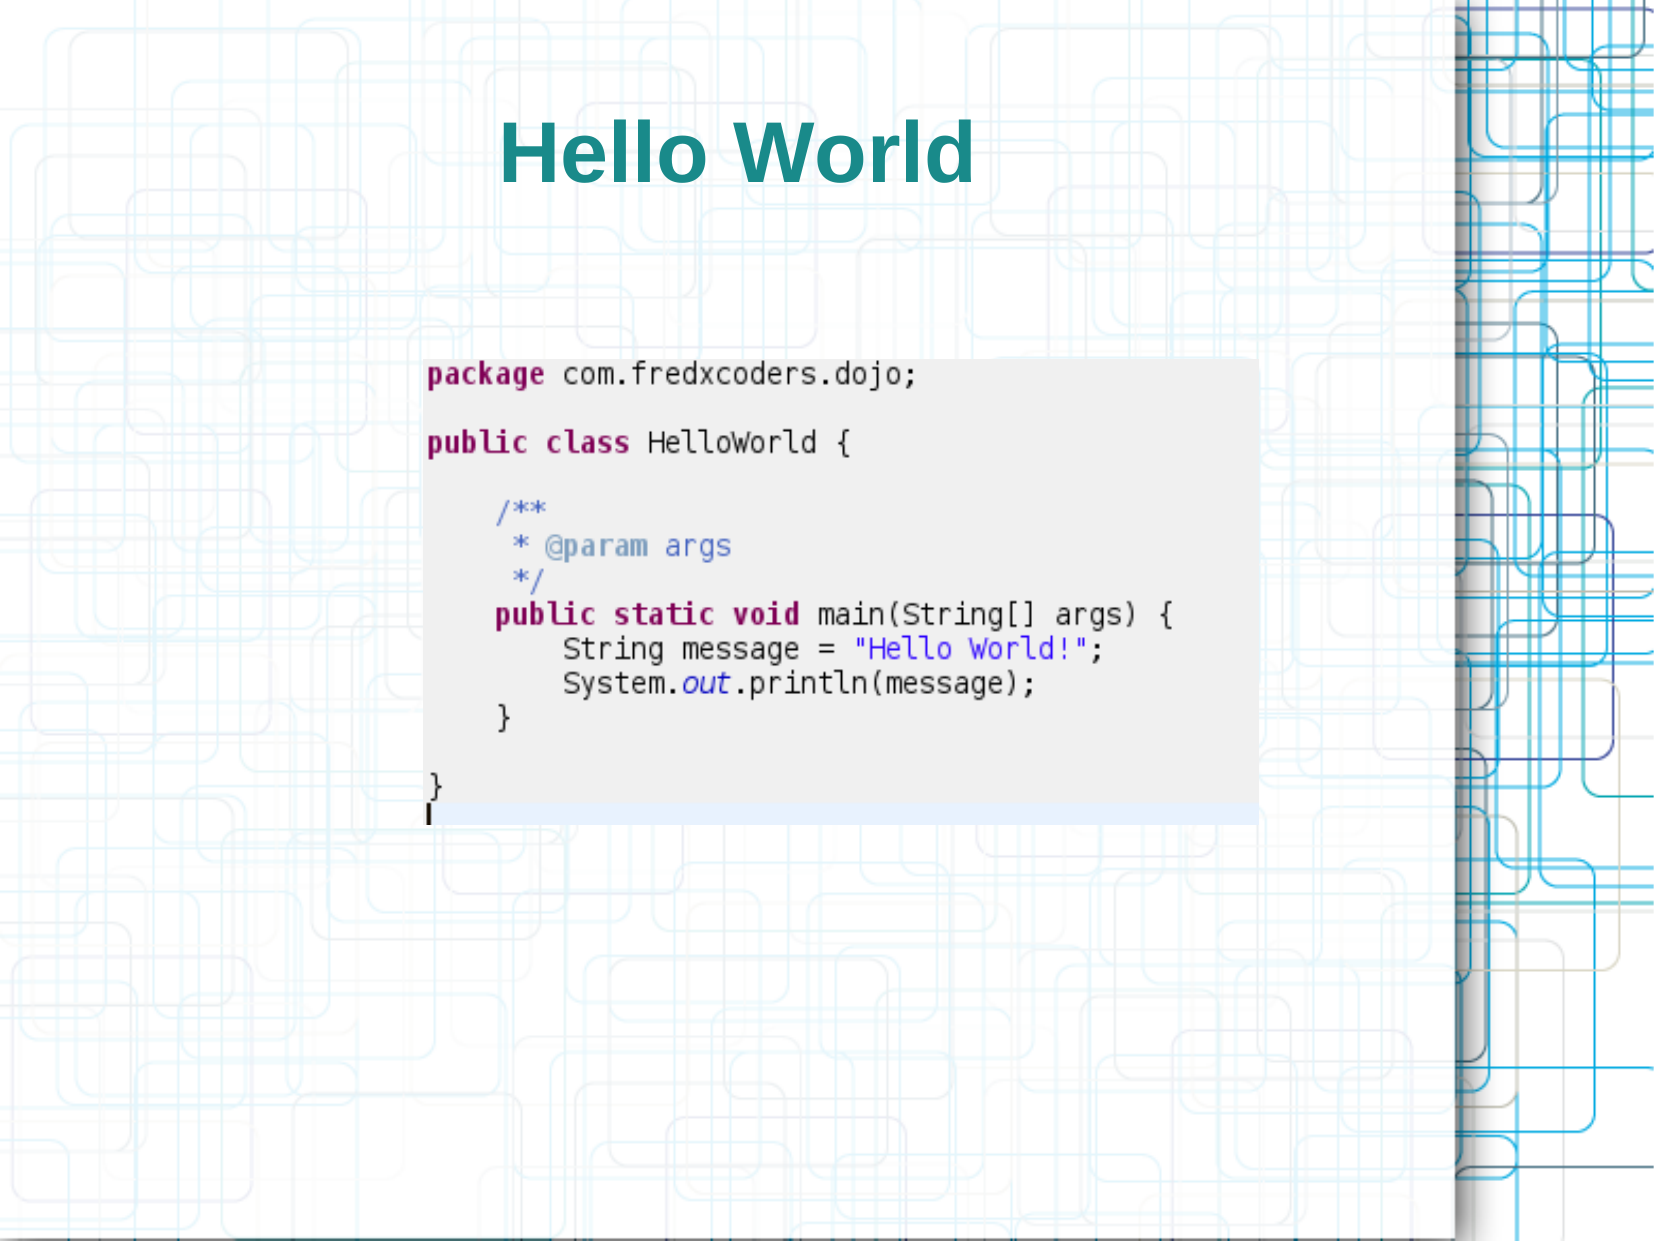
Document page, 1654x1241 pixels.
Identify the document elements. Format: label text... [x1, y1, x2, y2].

title Hello World [59, 49, 1418, 257]
picture [0, 0, 1654, 1241]
